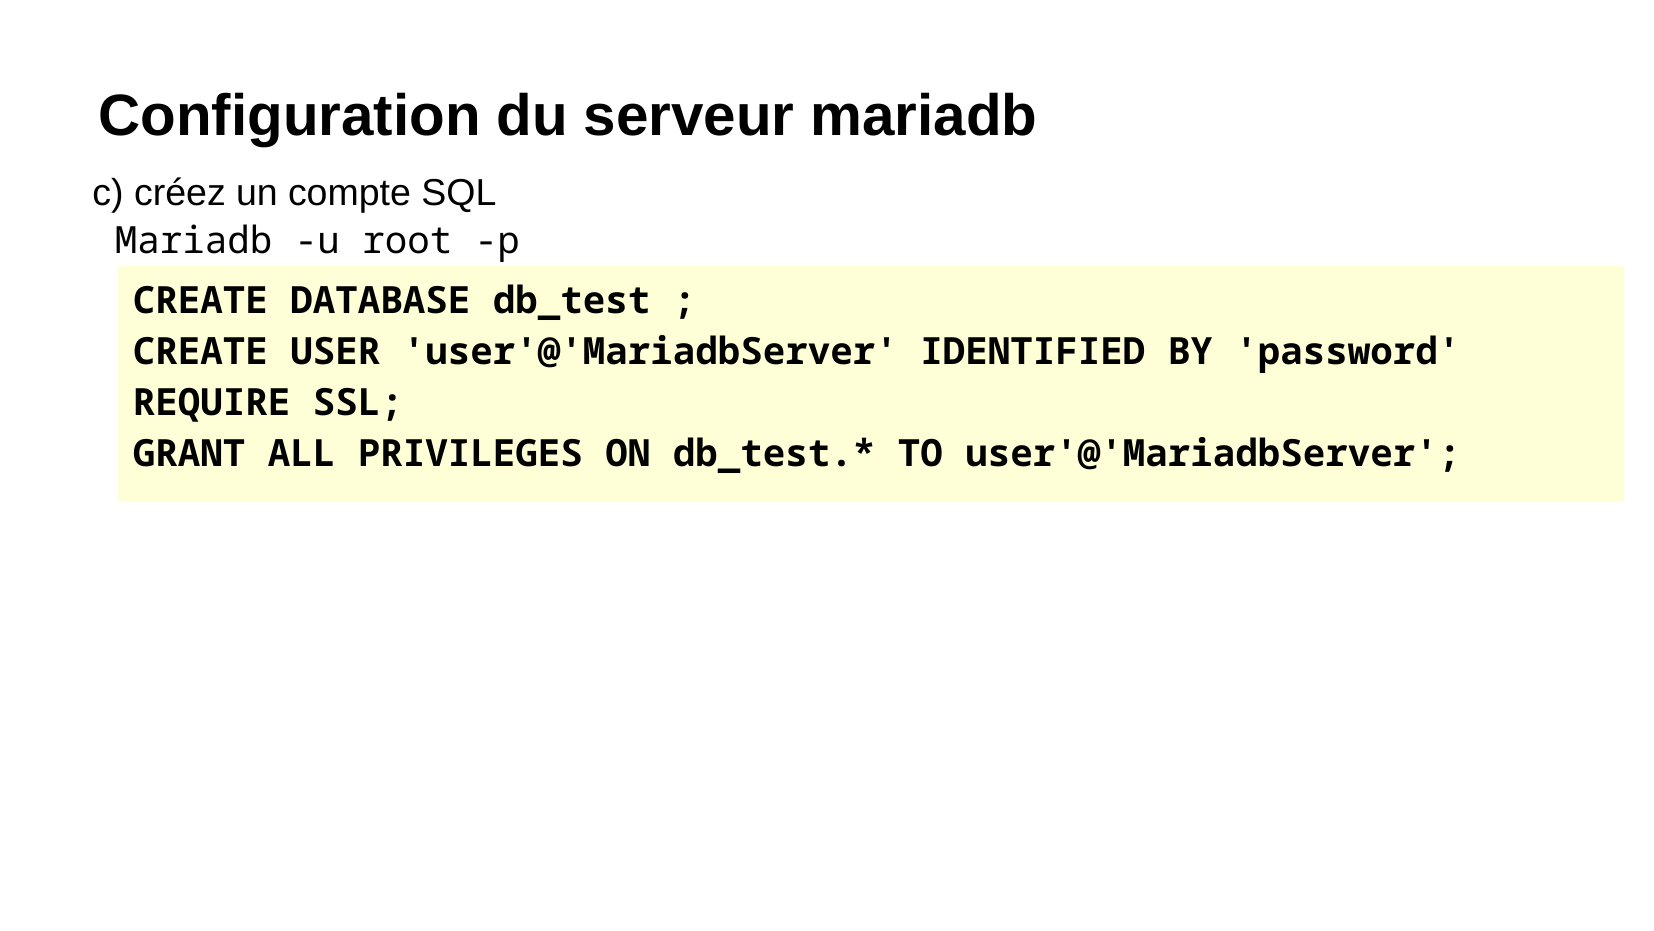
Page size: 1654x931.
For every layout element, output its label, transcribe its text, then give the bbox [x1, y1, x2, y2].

text_box CREATE DATABASE db_test ; CREATE USER 'user'@'MariadbServer' IDENTIFIED BY 'password' REQUIRE SSL; GRANT ALL PRIVILEGES ON db_test.* TO user'@'MariadbServer'; [118, 265, 1625, 502]
text_box c) créez un compte SQL Mariadb -u root -p [77, 164, 1601, 264]
title Configuration du serveur mariadb [82, 37, 1571, 164]
